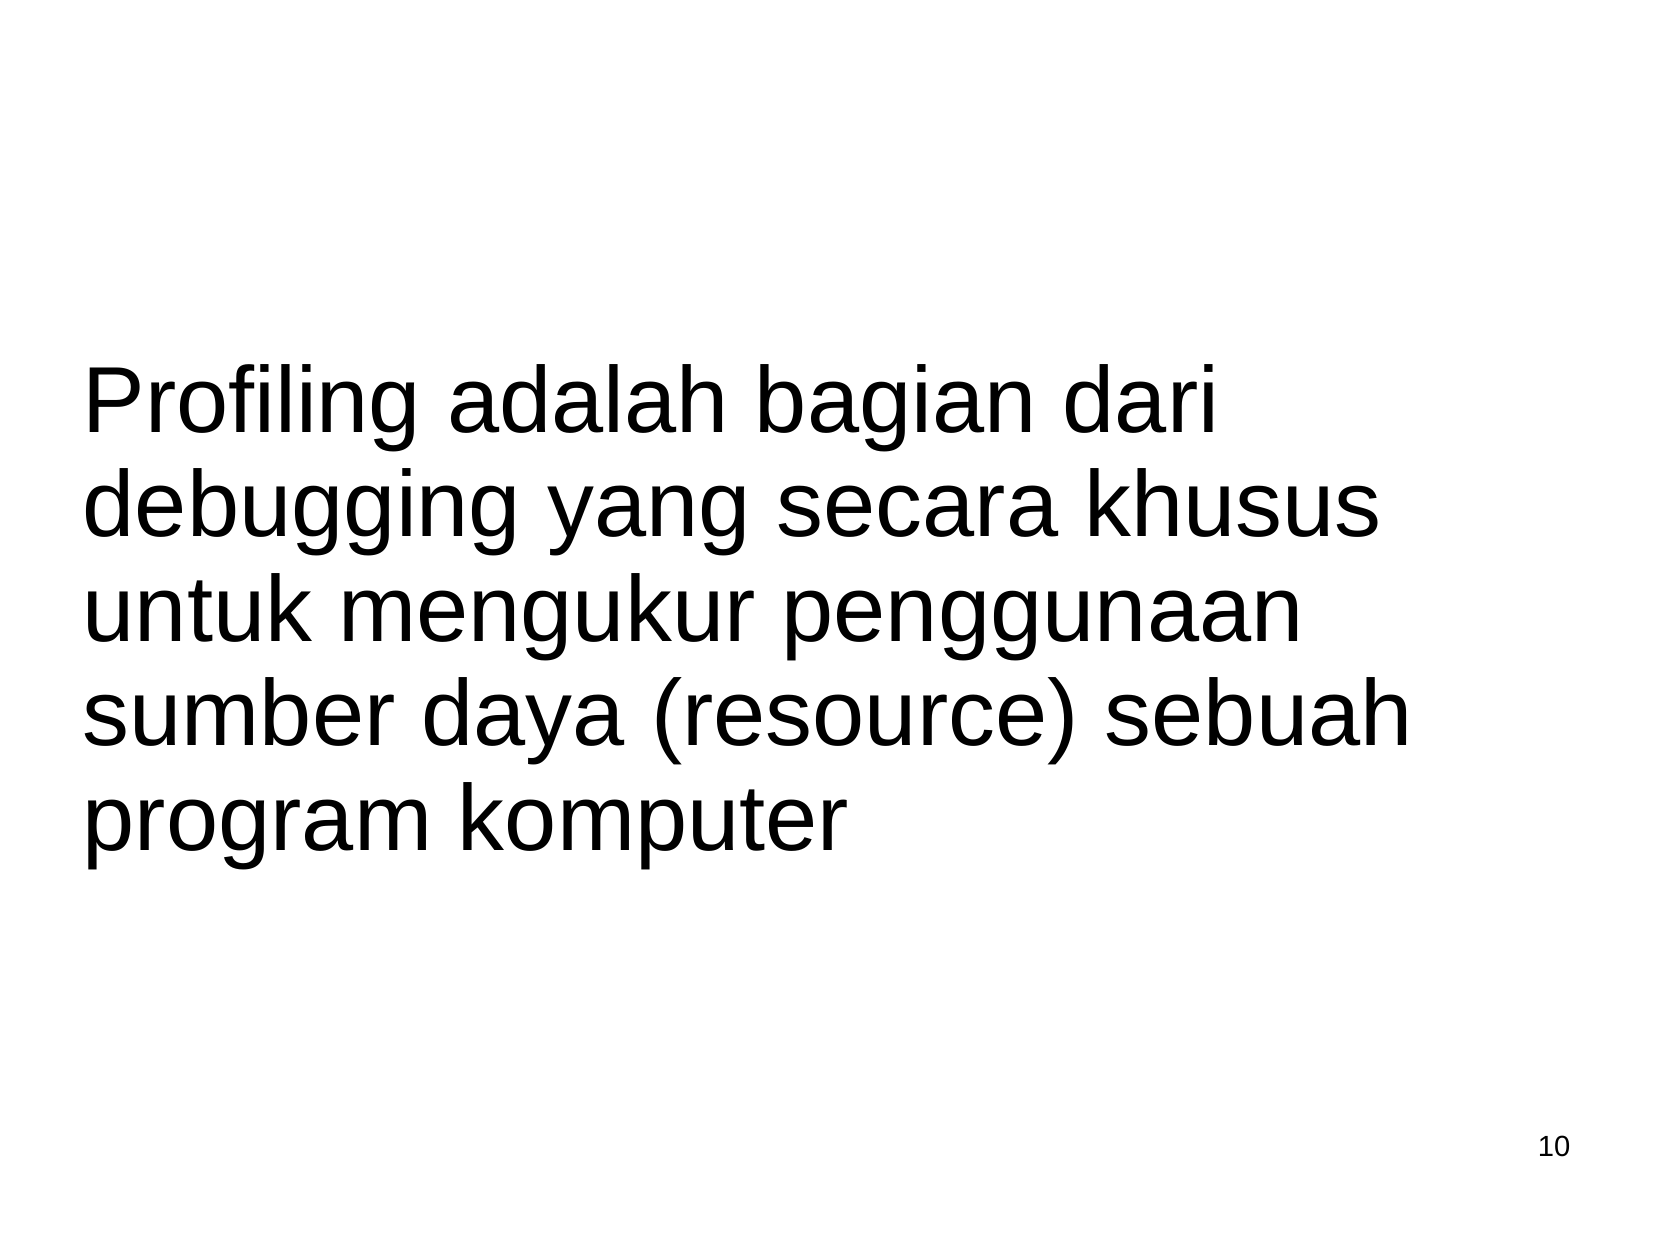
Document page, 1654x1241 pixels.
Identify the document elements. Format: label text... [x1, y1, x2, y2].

subtitle Profiling adalah bagian dari debugging yang secara khusus untuk mengukur penggunaan sumber daya (resource) sebuah program komputer [82, 248, 1538, 969]
